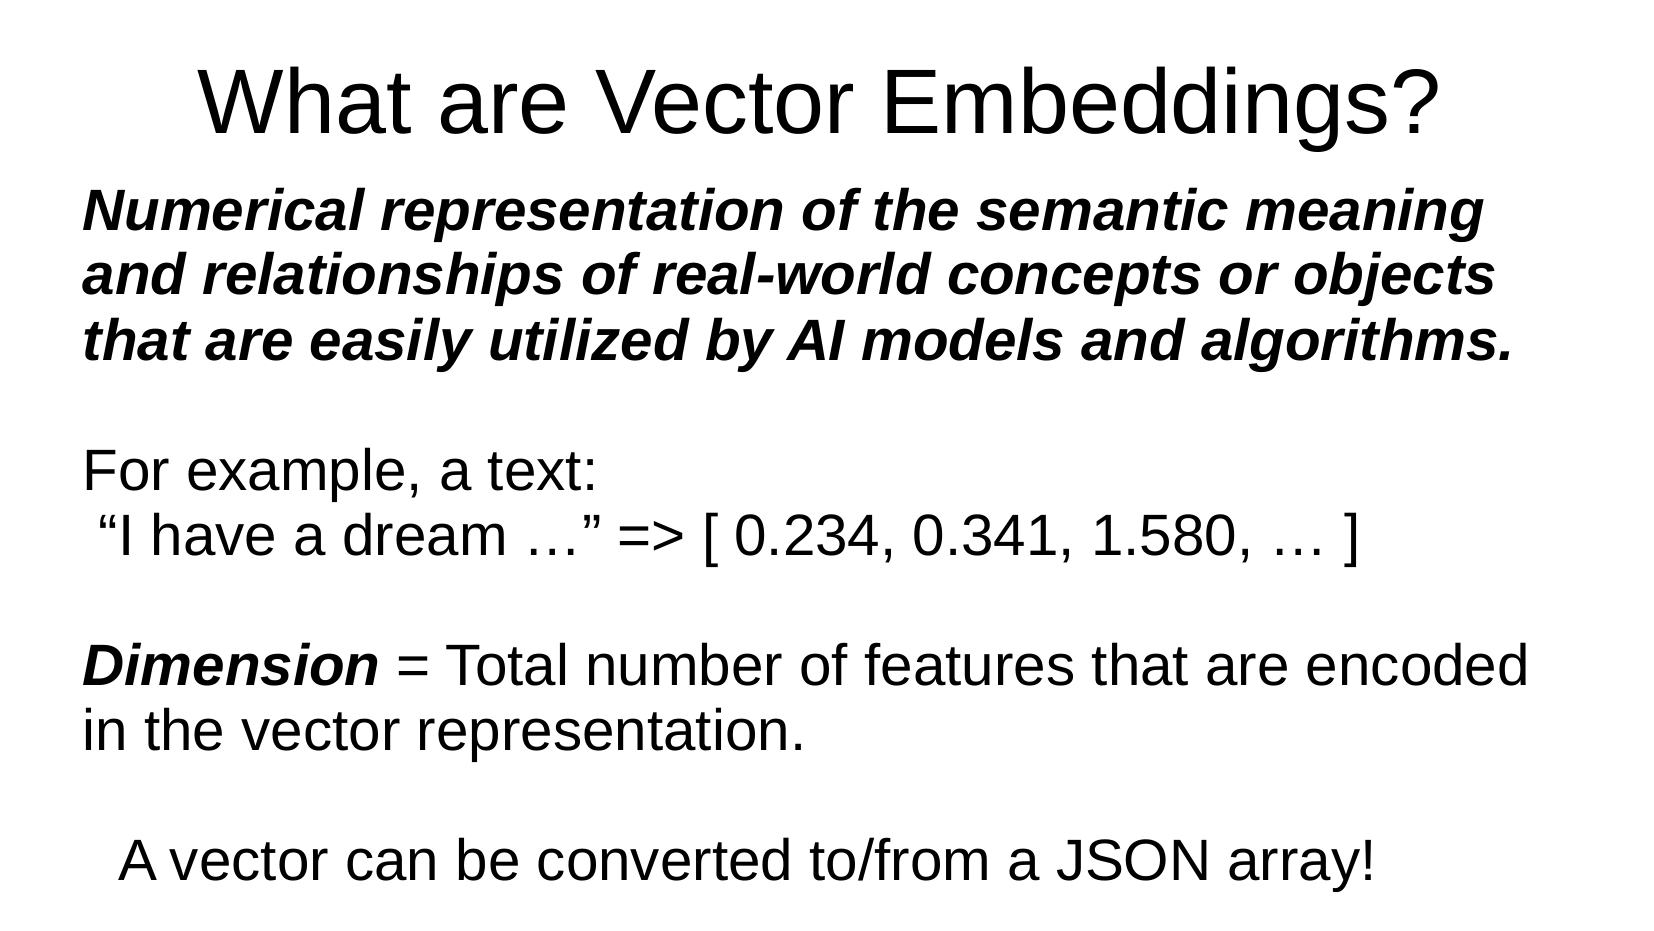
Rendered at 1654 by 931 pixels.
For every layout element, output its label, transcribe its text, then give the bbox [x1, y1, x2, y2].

title What are Vector Embeddings? [76, 23, 1565, 180]
subtitle Numerical representation of the semantic meaning and relationships of real-world concepts or objects that are easily utilized by AI models and algorithms. For example, a text: “I have a dream …” => [ 0.234, 0.341, 1.580, … ] Dimension = Total number of features that are encoded in the vector representation. A vector can be converted to/from a JSON array! [82, 177, 1571, 893]
